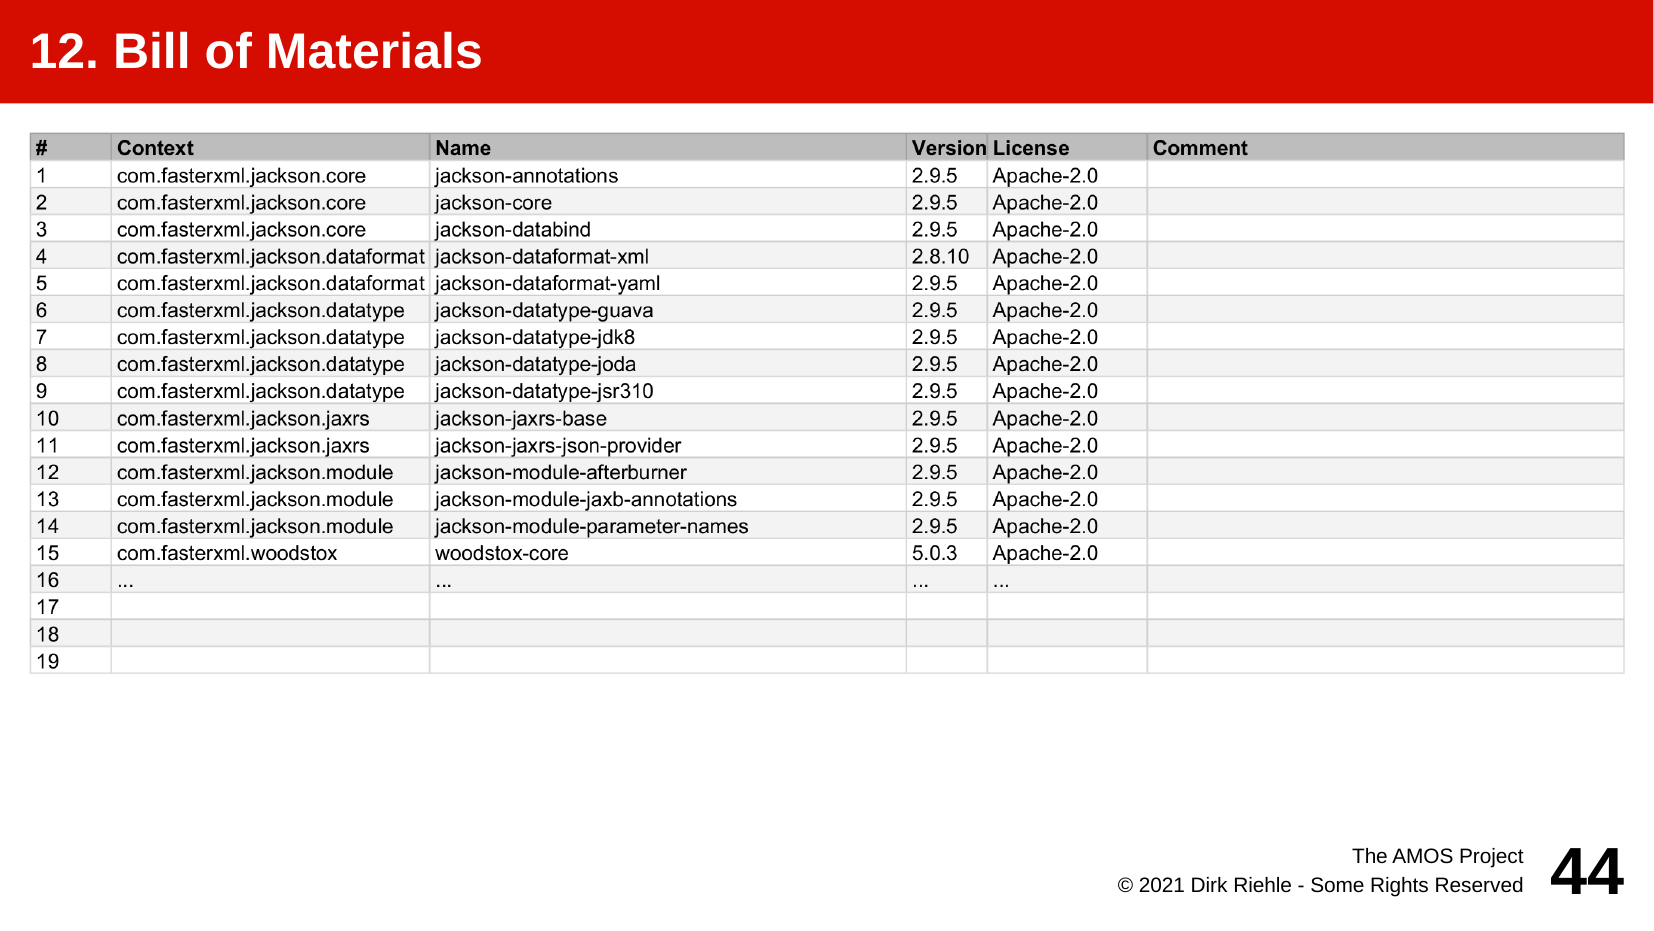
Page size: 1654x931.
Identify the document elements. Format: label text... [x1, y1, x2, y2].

title 12. Bill of Materials [0, 0, 1654, 104]
picture [29, 132, 1625, 674]
